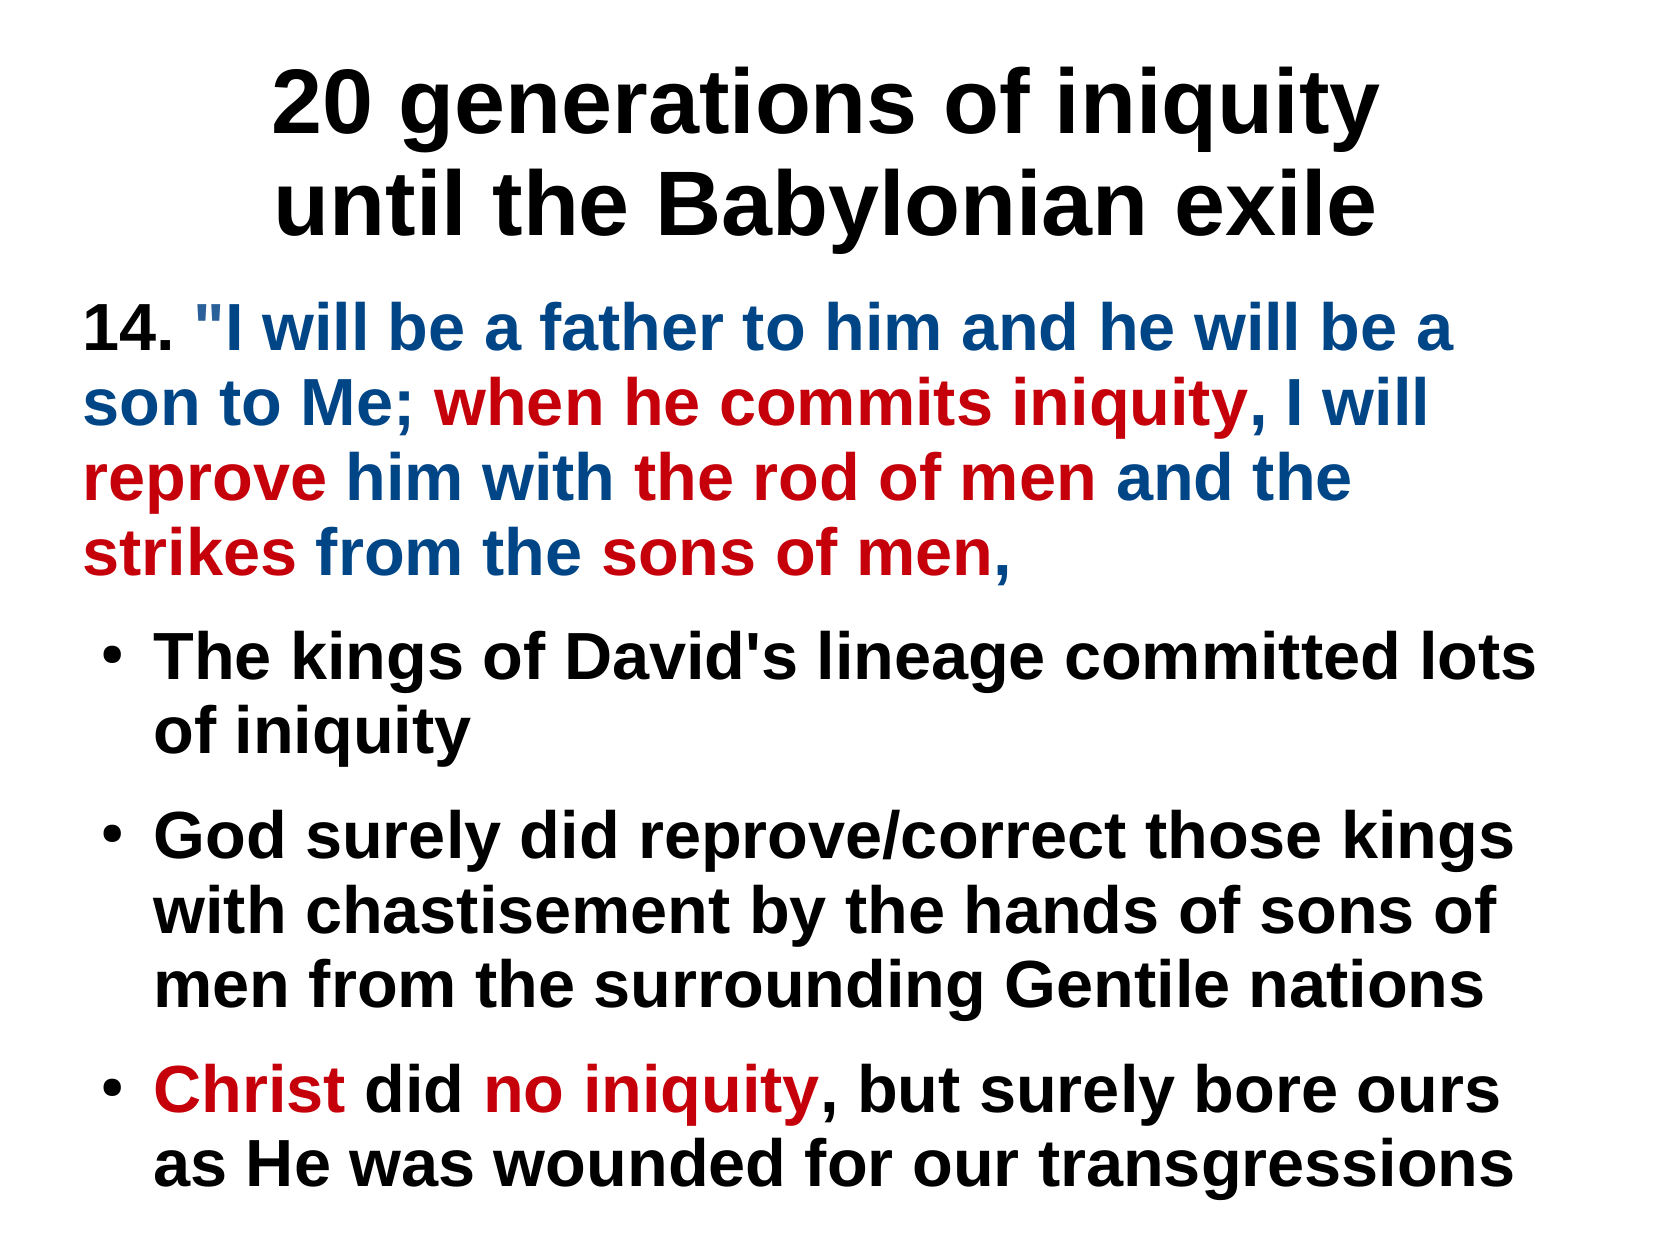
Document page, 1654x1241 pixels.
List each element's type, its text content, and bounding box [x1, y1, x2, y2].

list 14. "I will be a father to him and he will be a son to Me; when he commits iniquity, I will reprove him with the rod of men and the strikes from the sons of men, The kings of David's lineage committed lots of iniquity God surely did reprove/correct those kings with chastisement by the hands of sons of men from the surrounding Gentile nations Christ did no iniquity, but surely bore ours as He was wounded for our transgressions [82, 290, 1571, 1202]
title 20 generations of iniquity until the Babylonian exile [82, 49, 1571, 257]
